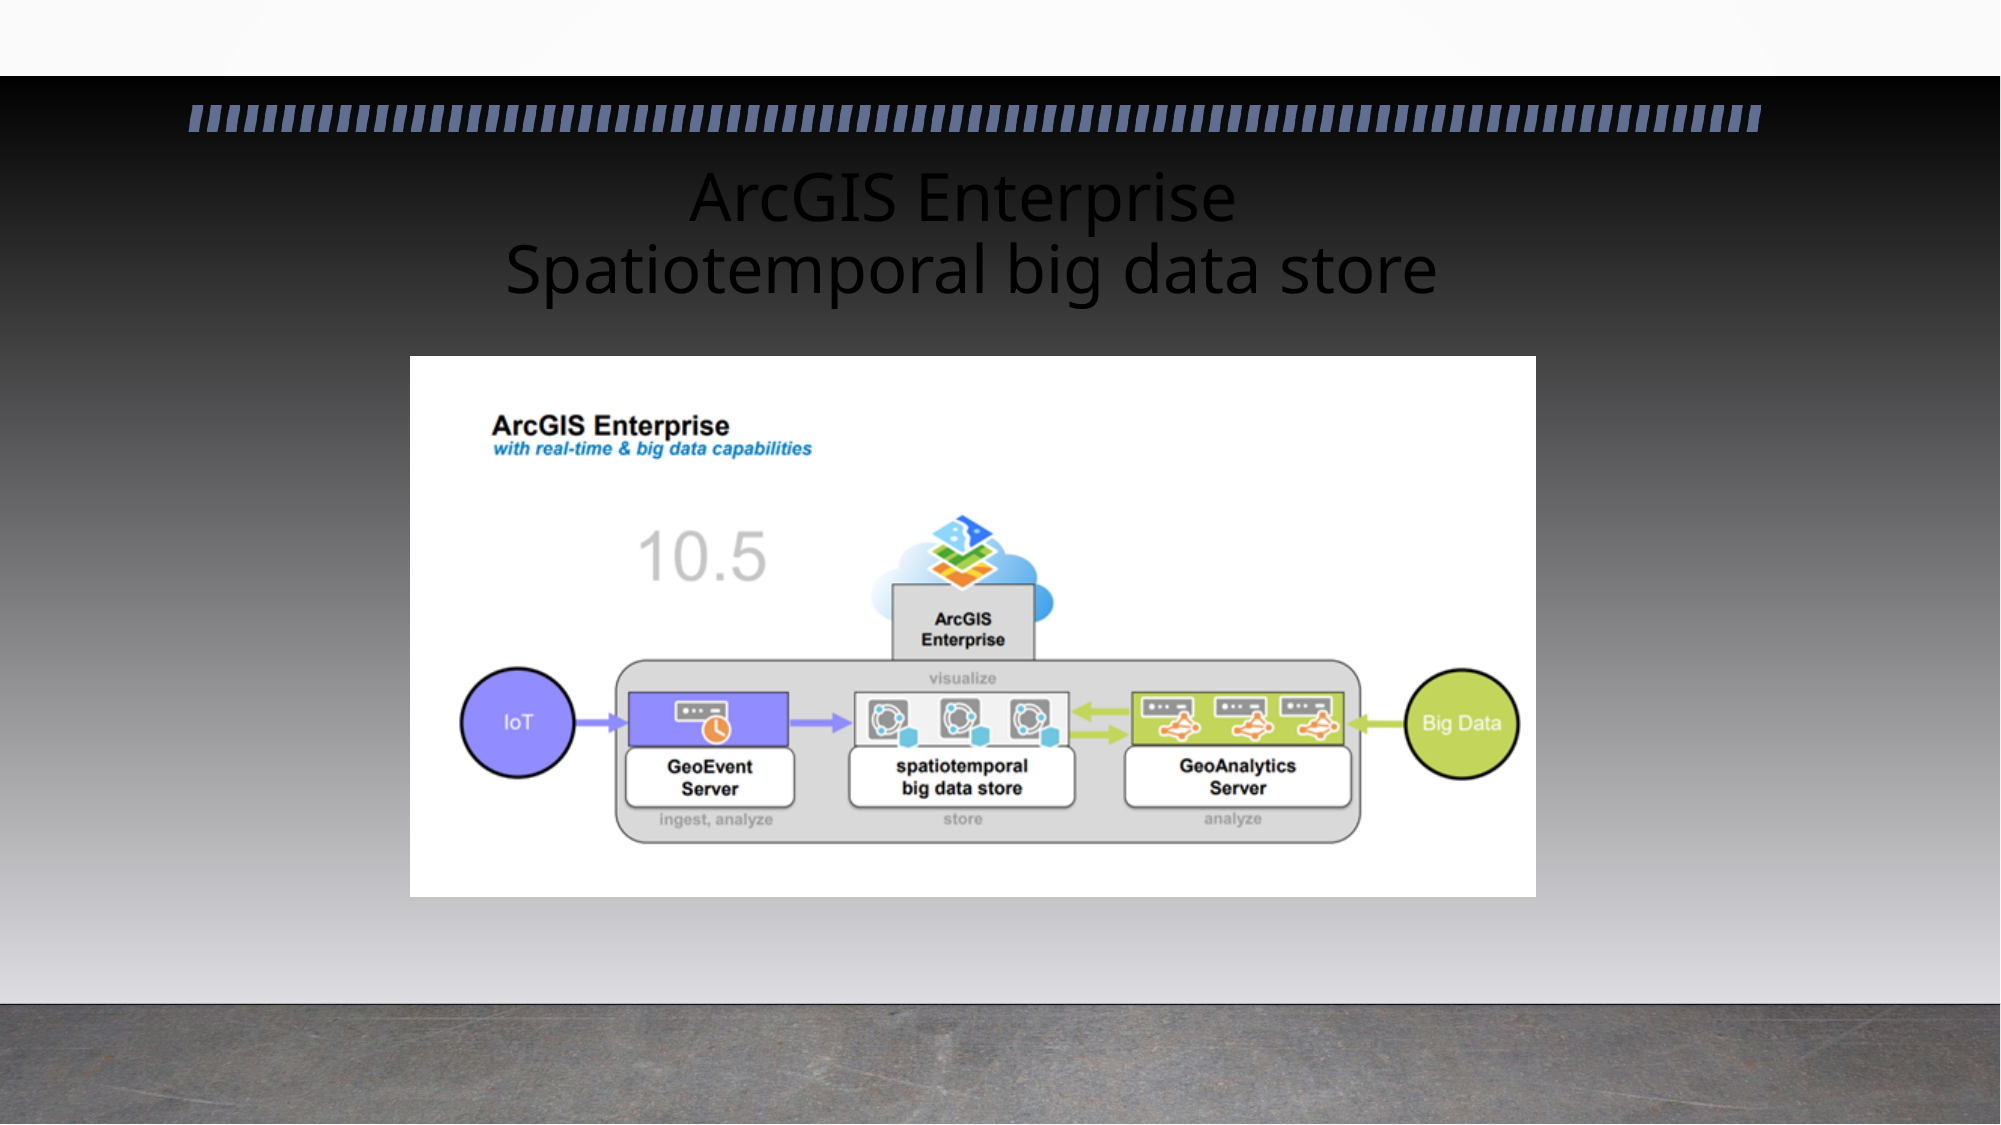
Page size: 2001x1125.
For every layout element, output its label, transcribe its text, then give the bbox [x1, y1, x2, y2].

title ArcGIS Enterprise Spatiotemporal big data store [185, 156, 1761, 329]
picture [410, 356, 1536, 897]
